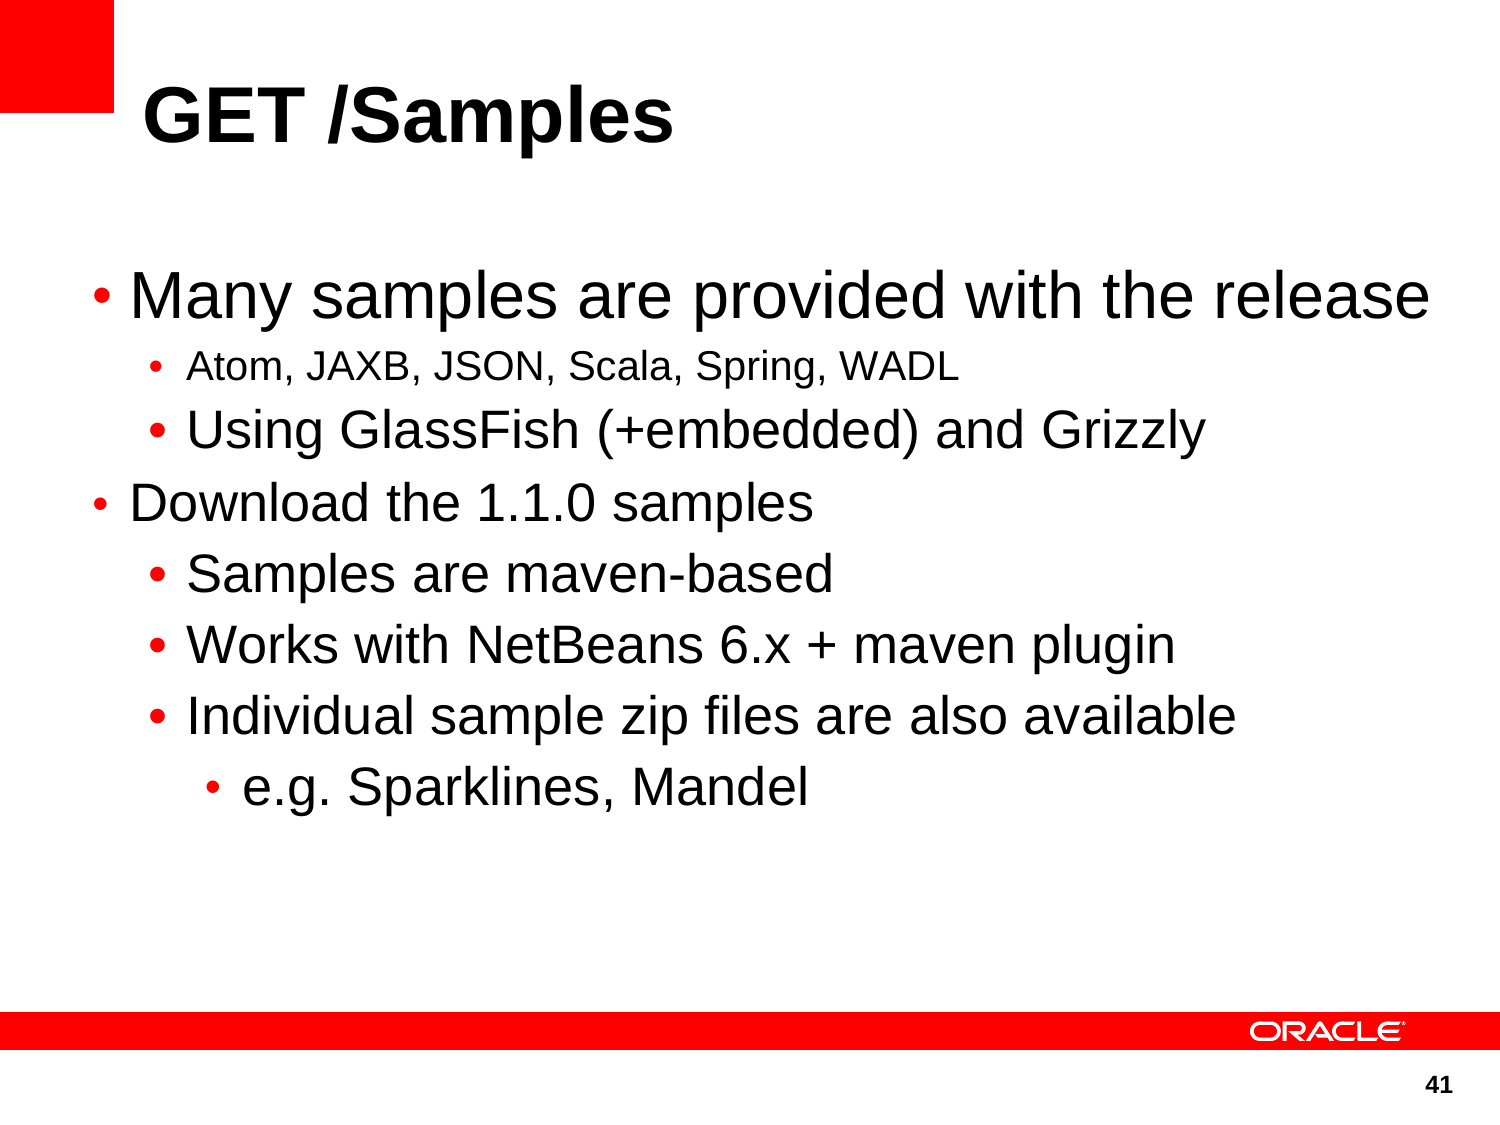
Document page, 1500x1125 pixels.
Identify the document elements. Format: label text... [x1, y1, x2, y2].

list Many samples are provided with the release Atom, JAXB, JSON, Scala, Spring, WADL Using GlassFish (+embedded) and Grizzly Download the 1.1.0 samples Samples are maven-based Works with NetBeans 6.x + maven plugin Individual sample zip files are also available e.g. Sparklines, Mandel [92, 257, 1443, 944]
title GET /Samples [128, 30, 1372, 201]
picture [0, 1012, 1500, 1050]
picture [0, 0, 114, 113]
